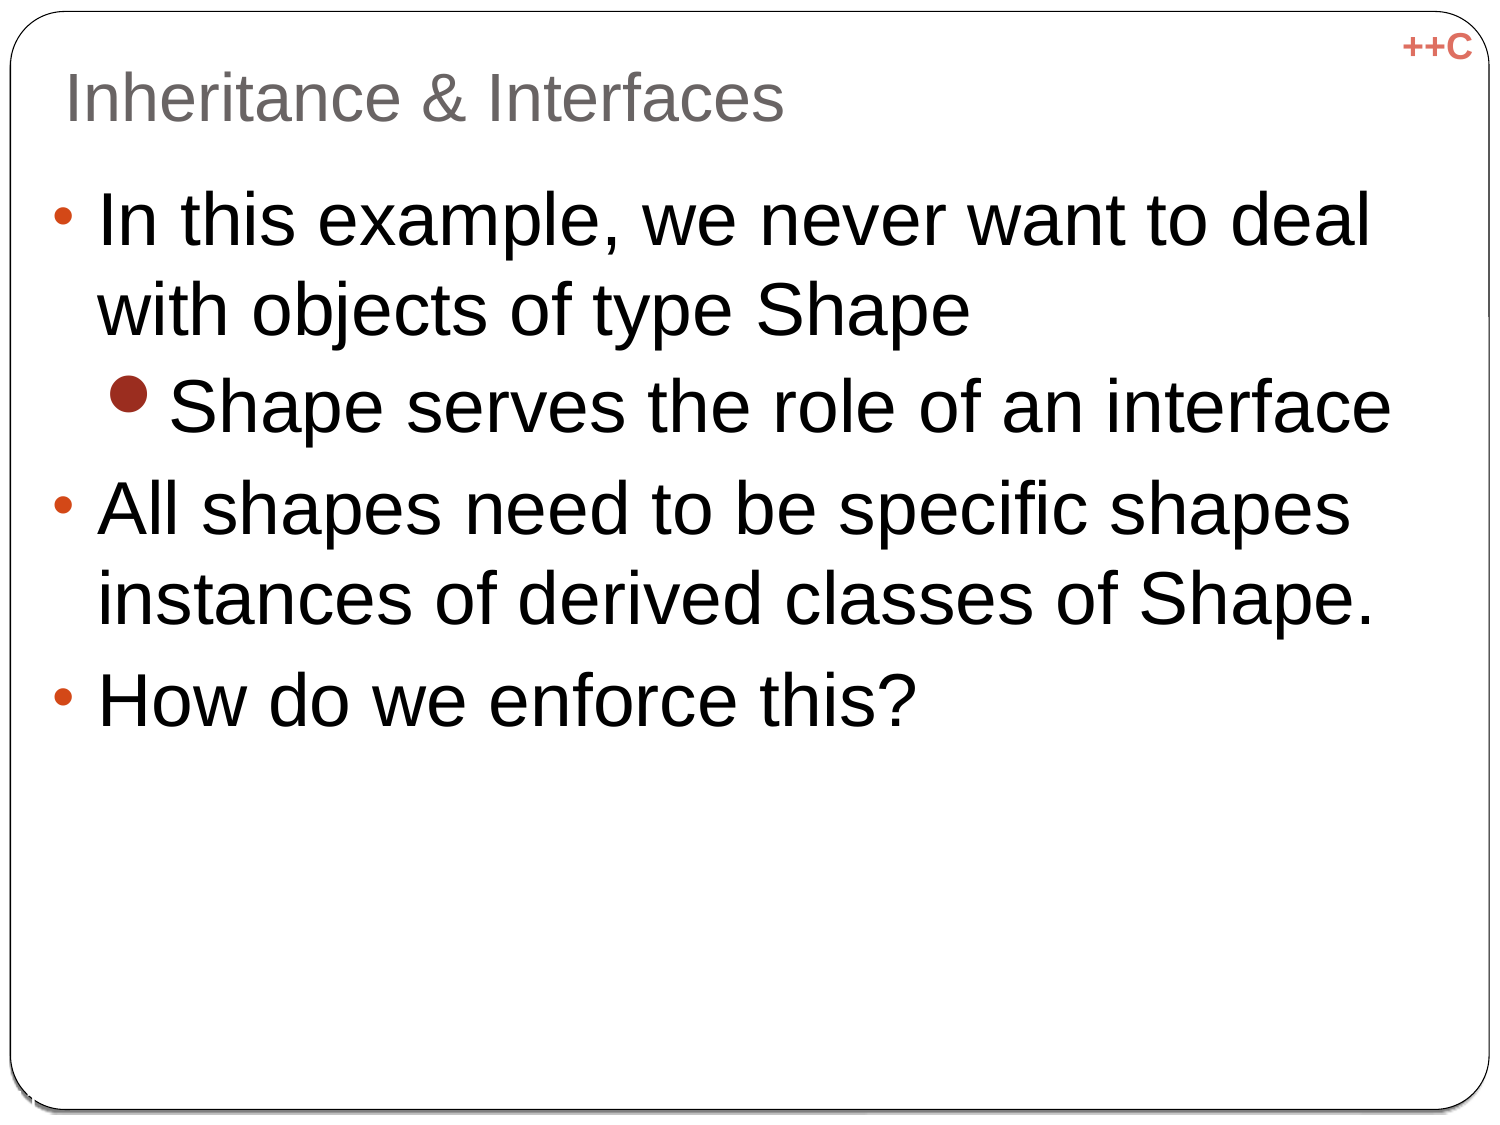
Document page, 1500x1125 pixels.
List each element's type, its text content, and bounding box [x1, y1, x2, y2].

title Inheritance & Interfaces [50, 45, 1450, 150]
list In this example, we never want to deal with objects of type Shape Shape serves the role of an interface All shapes need to be specific shapes instances of derived classes of Shape. How do we enforce this? [37, 162, 1463, 1088]
slide_number <number> [0, 1074, 50, 1125]
